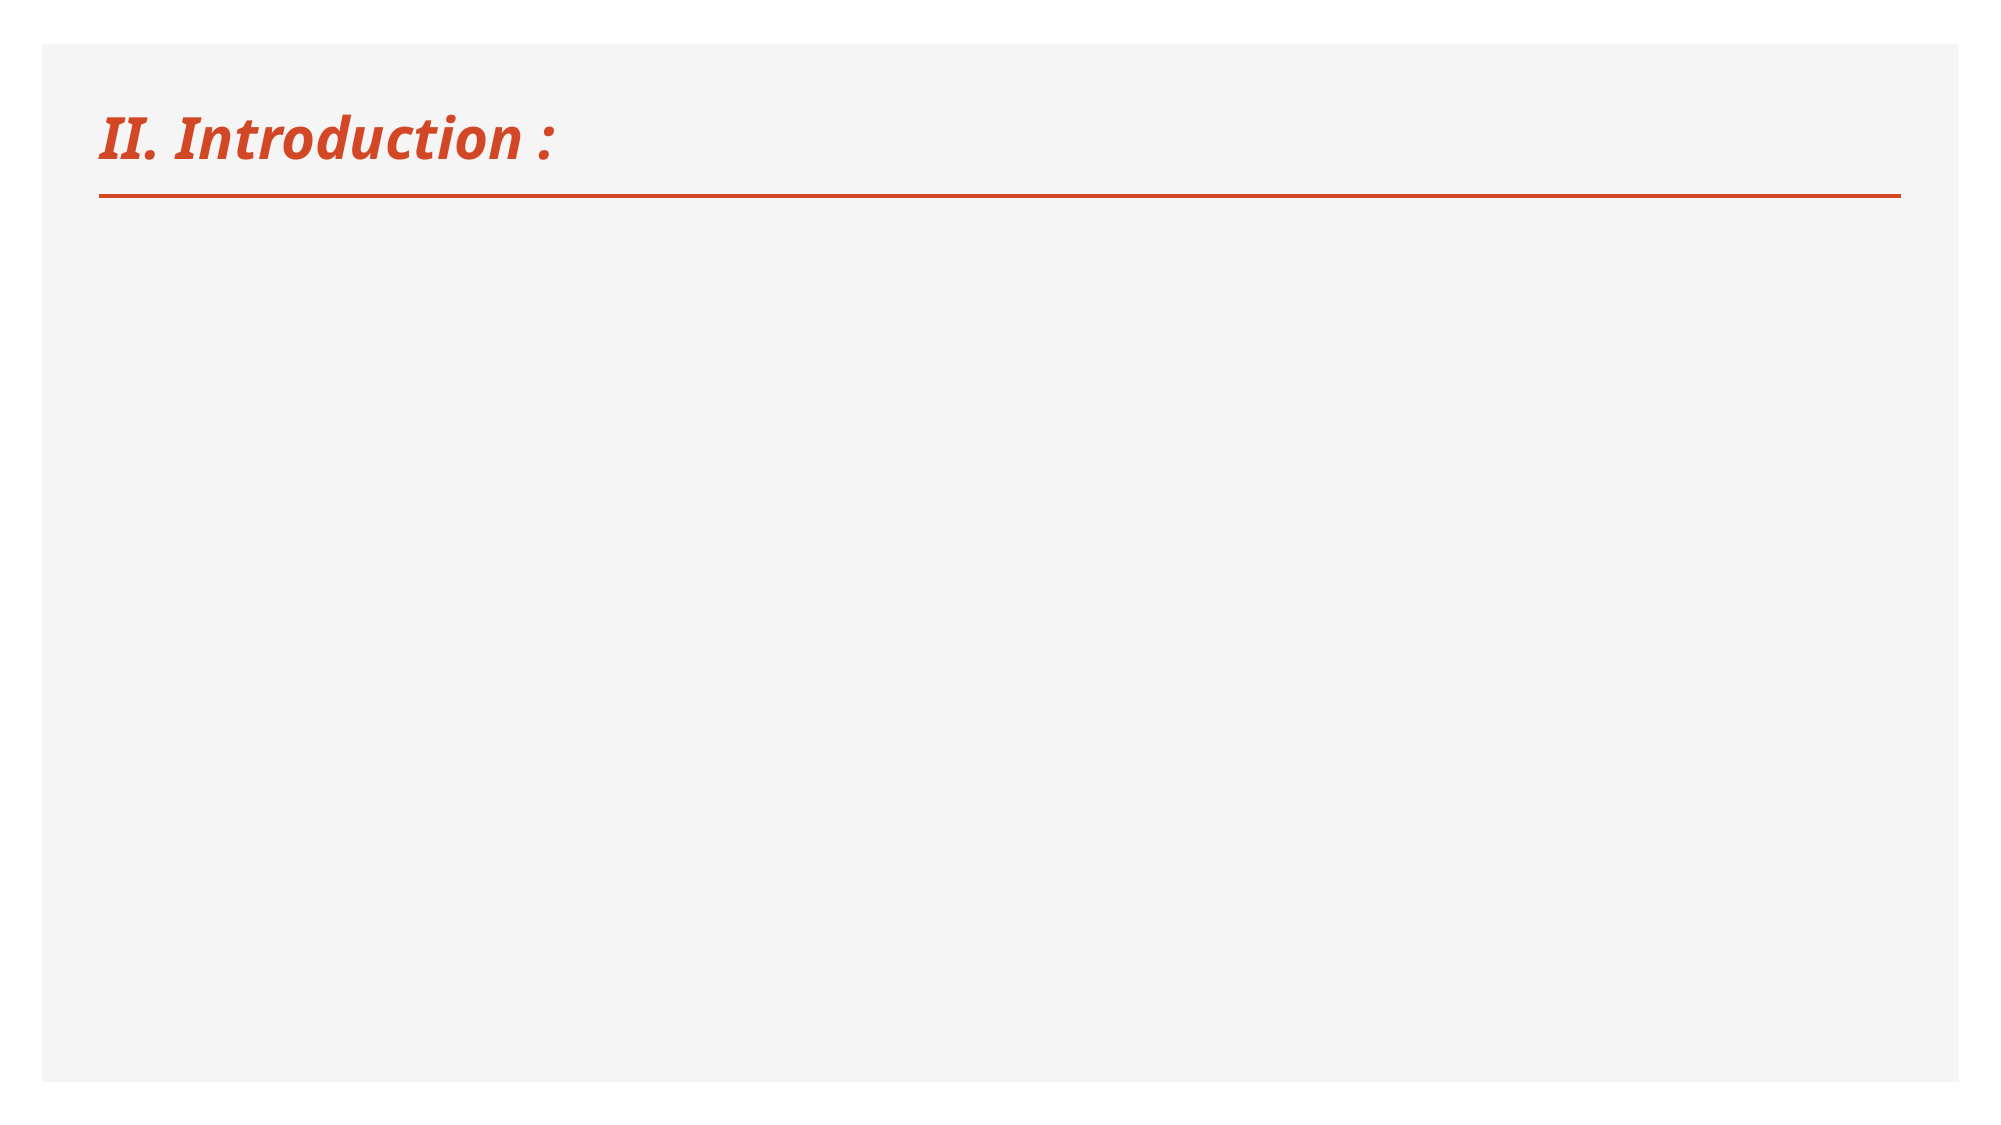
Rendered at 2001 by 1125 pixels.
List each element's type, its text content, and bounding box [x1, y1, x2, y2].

title II. Introduction : [85, 73, 1214, 179]
